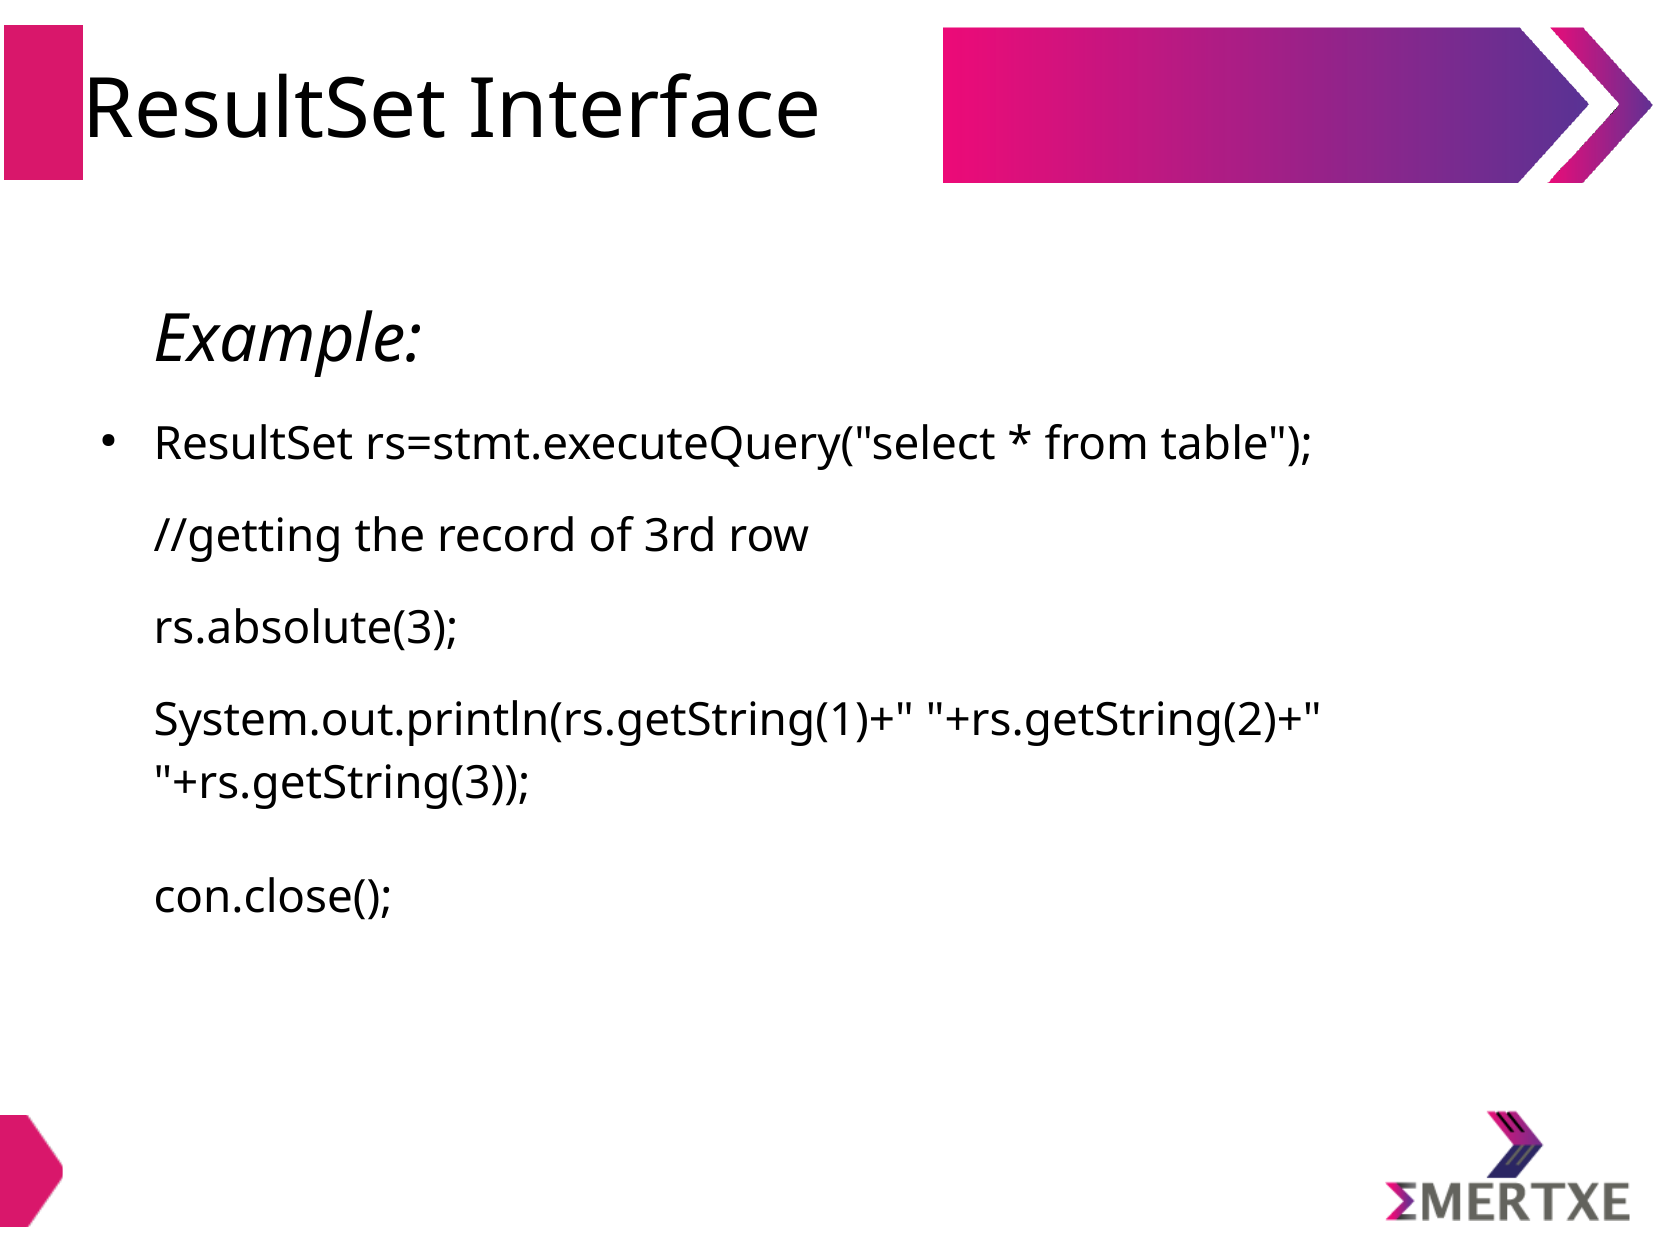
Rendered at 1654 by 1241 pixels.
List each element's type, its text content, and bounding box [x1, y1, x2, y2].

list Example: ResultSet rs=stmt.executeQuery("select * from table"); //getting the record of 3rd row rs.absolute(3); System.out.println(rs.getString(1)+" "+rs.getString(2)+" "+rs.getString(3)); con.close(); [82, 290, 1571, 1010]
picture [1571, 27, 1653, 183]
picture [1385, 1107, 1631, 1221]
title ResultSet Interface [82, 2, 1571, 210]
